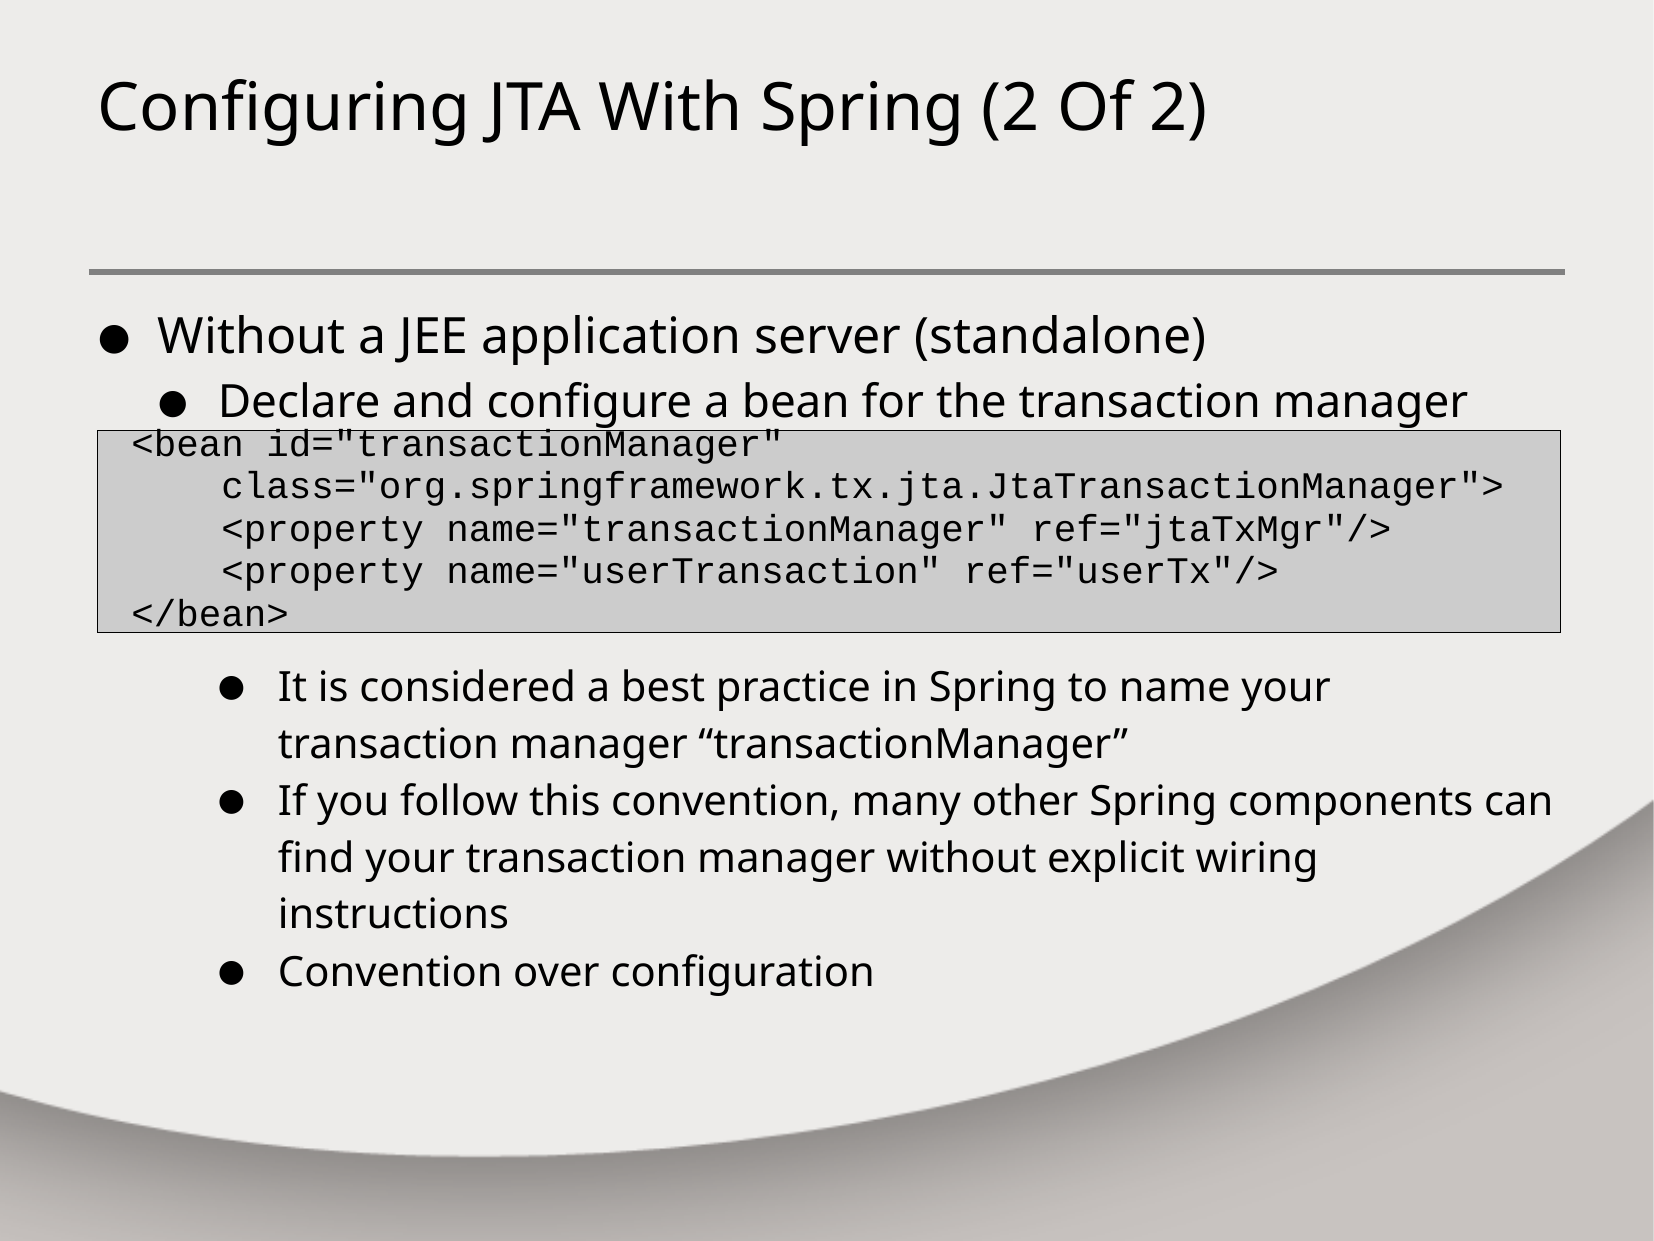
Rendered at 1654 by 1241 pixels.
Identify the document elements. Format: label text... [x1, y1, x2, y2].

title Configuring JTA With Spring (2 Of 2) [97, 75, 1561, 226]
text_box <bean id="transactionManager" class="org.springframework.tx.jta.JtaTransactionManager"> <property name="transactionManager" ref="jtaTxMgr"/> <property name="userTransaction" ref="userTx"/> </bean> [97, 430, 1561, 633]
list Without a JEE application server (standalone) Declare and configure a bean for the transaction manager It is considered a best practice in Spring to name your transaction manager “transactionManager” If you follow this convention, many other Spring components can find your transaction manager without explicit wiring instructions Convention over configuration [97, 633, 1561, 1163]
picture [0, 0, 1654, 1241]
list Without a JEE application server (standalone) Declare and configure a bean for the transaction manager It is considered a best practice in Spring to name your transaction manager “transactionManager” If you follow this convention, many other Spring components can find your transaction manager without explicit wiring instructions Convention over configuration [97, 300, 1561, 430]
